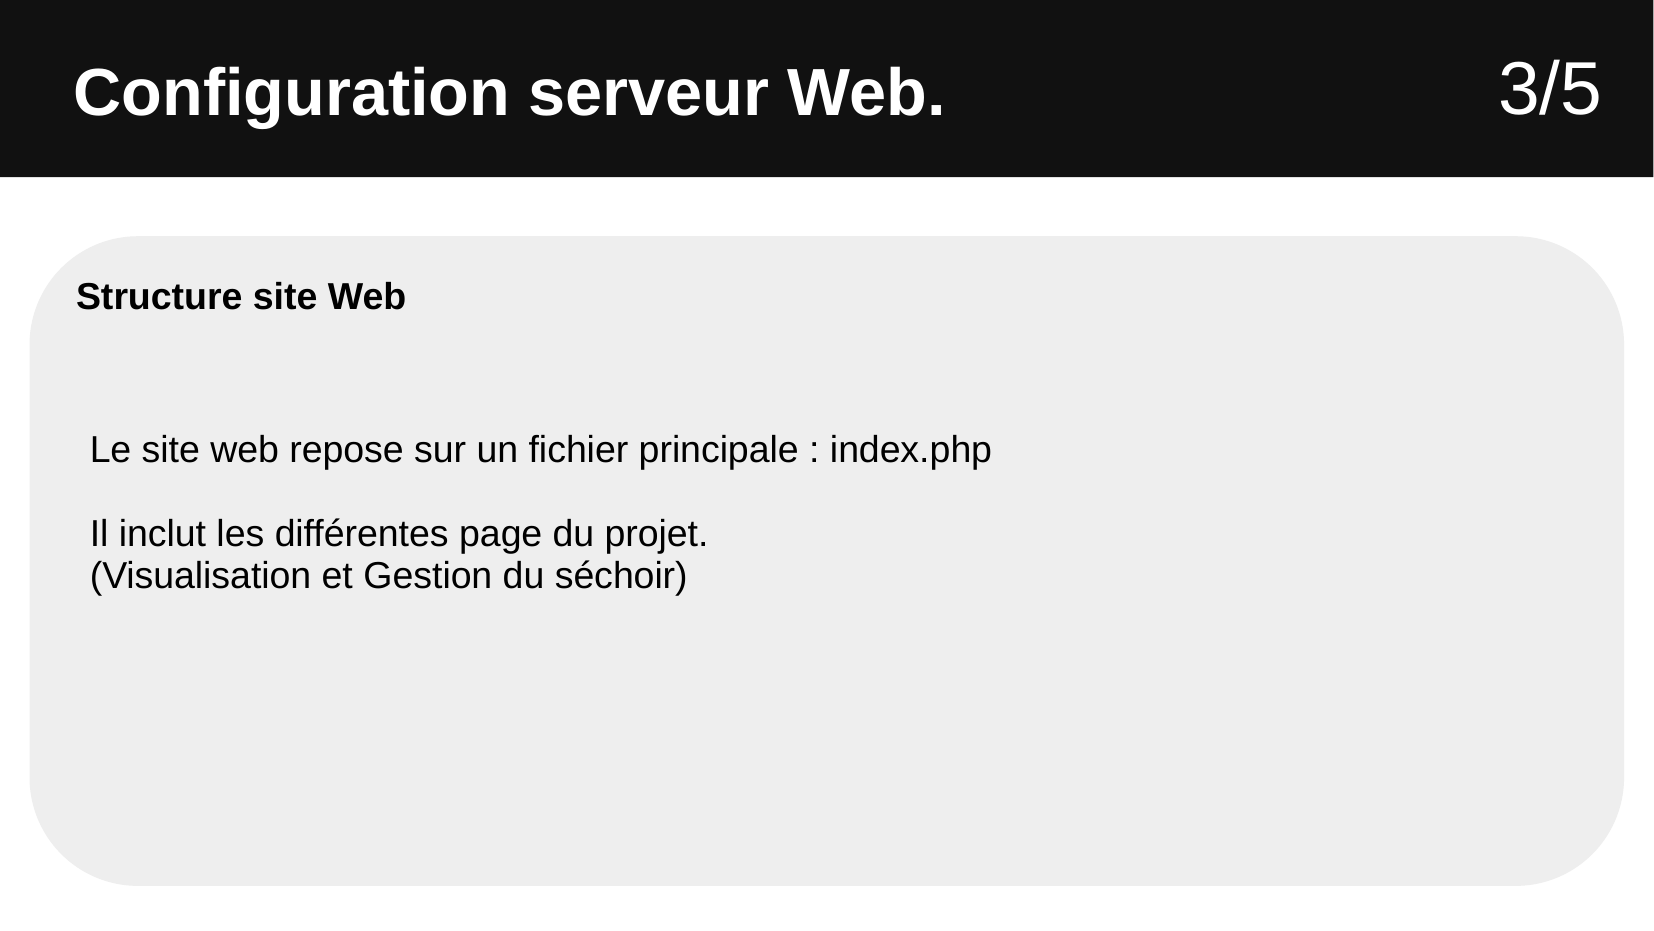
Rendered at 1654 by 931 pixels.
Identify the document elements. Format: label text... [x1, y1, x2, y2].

text_box [0, 0, 1476, 178]
text_box Le site web repose sur un fichier principale : index.php Il inclut les différentes page du projet. (Visualisation et Gestion du séchoir) [75, 421, 1227, 604]
text_box [1625, 0, 1654, 178]
text_box Configuration serveur Web. [59, 47, 1063, 138]
text_box Structure site Web [29, 236, 1625, 886]
text_box 3/5 [1476, 0, 1625, 178]
